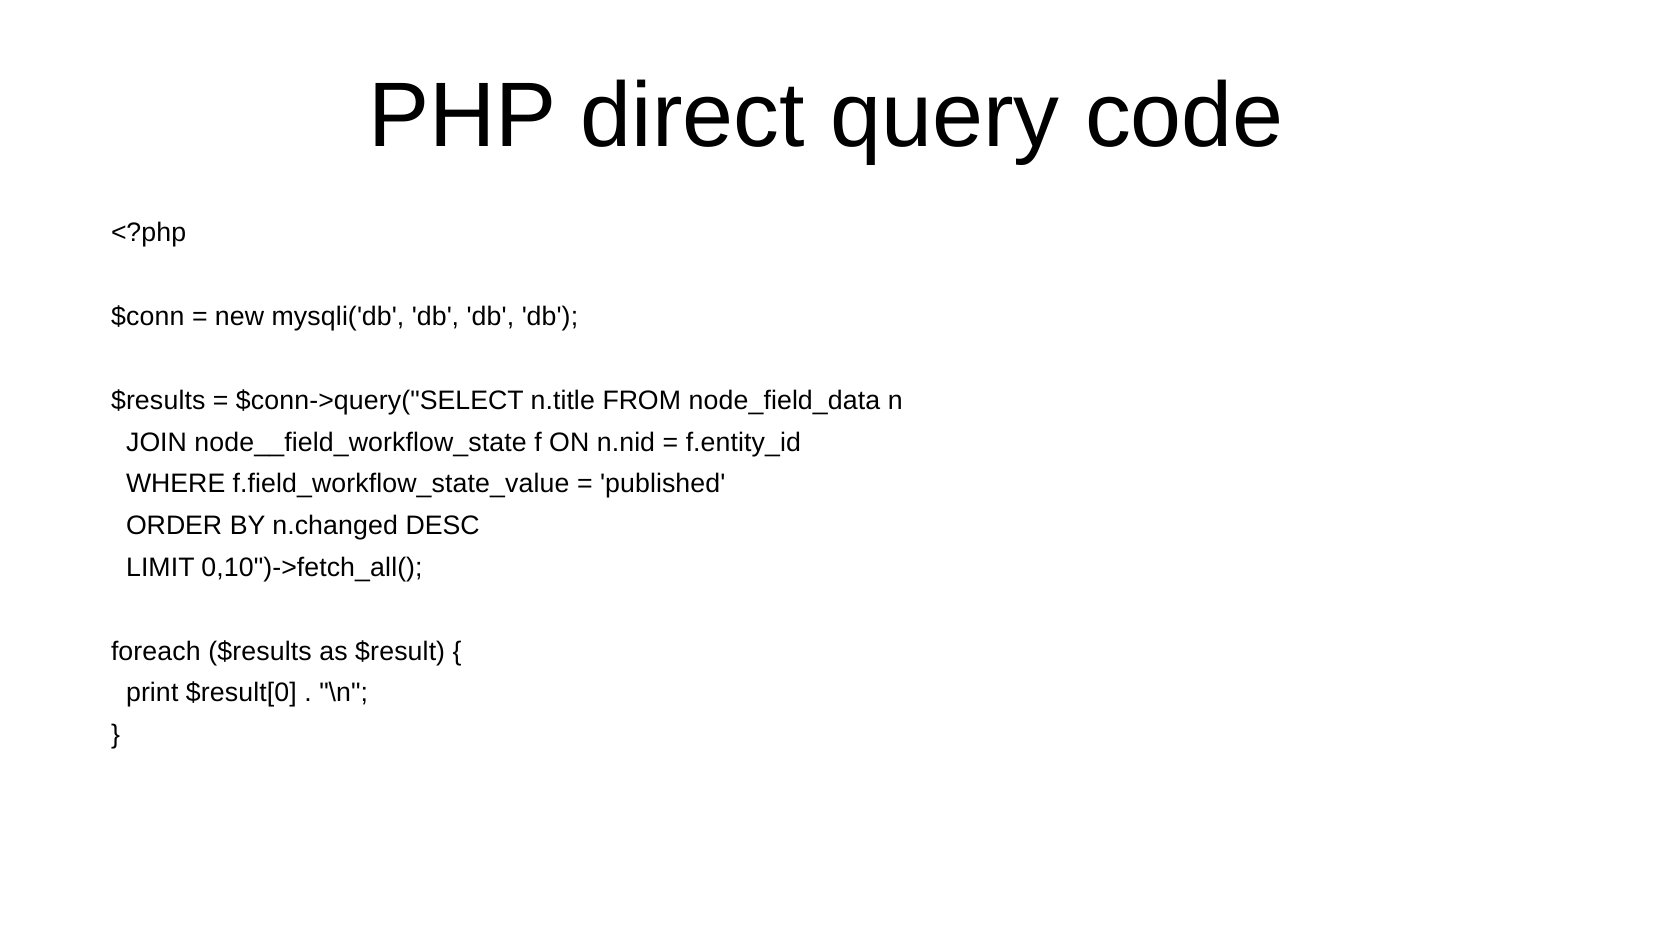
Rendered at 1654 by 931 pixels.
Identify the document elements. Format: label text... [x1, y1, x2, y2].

title PHP direct query code [82, 37, 1571, 193]
list <?php $conn = new mysqli('db', 'db', 'db', 'db'); $results = $conn->query("SELECT n.title FROM node_field_data n JOIN node__field_workflow_state f ON n.nid = f.entity_id WHERE f.field_workflow_state_value = 'published' ORDER BY n.changed DESC LIMIT 0,10")->fetch_all(); foreach ($results as $result) { print $result[0] . "\n"; } [82, 217, 1571, 758]
